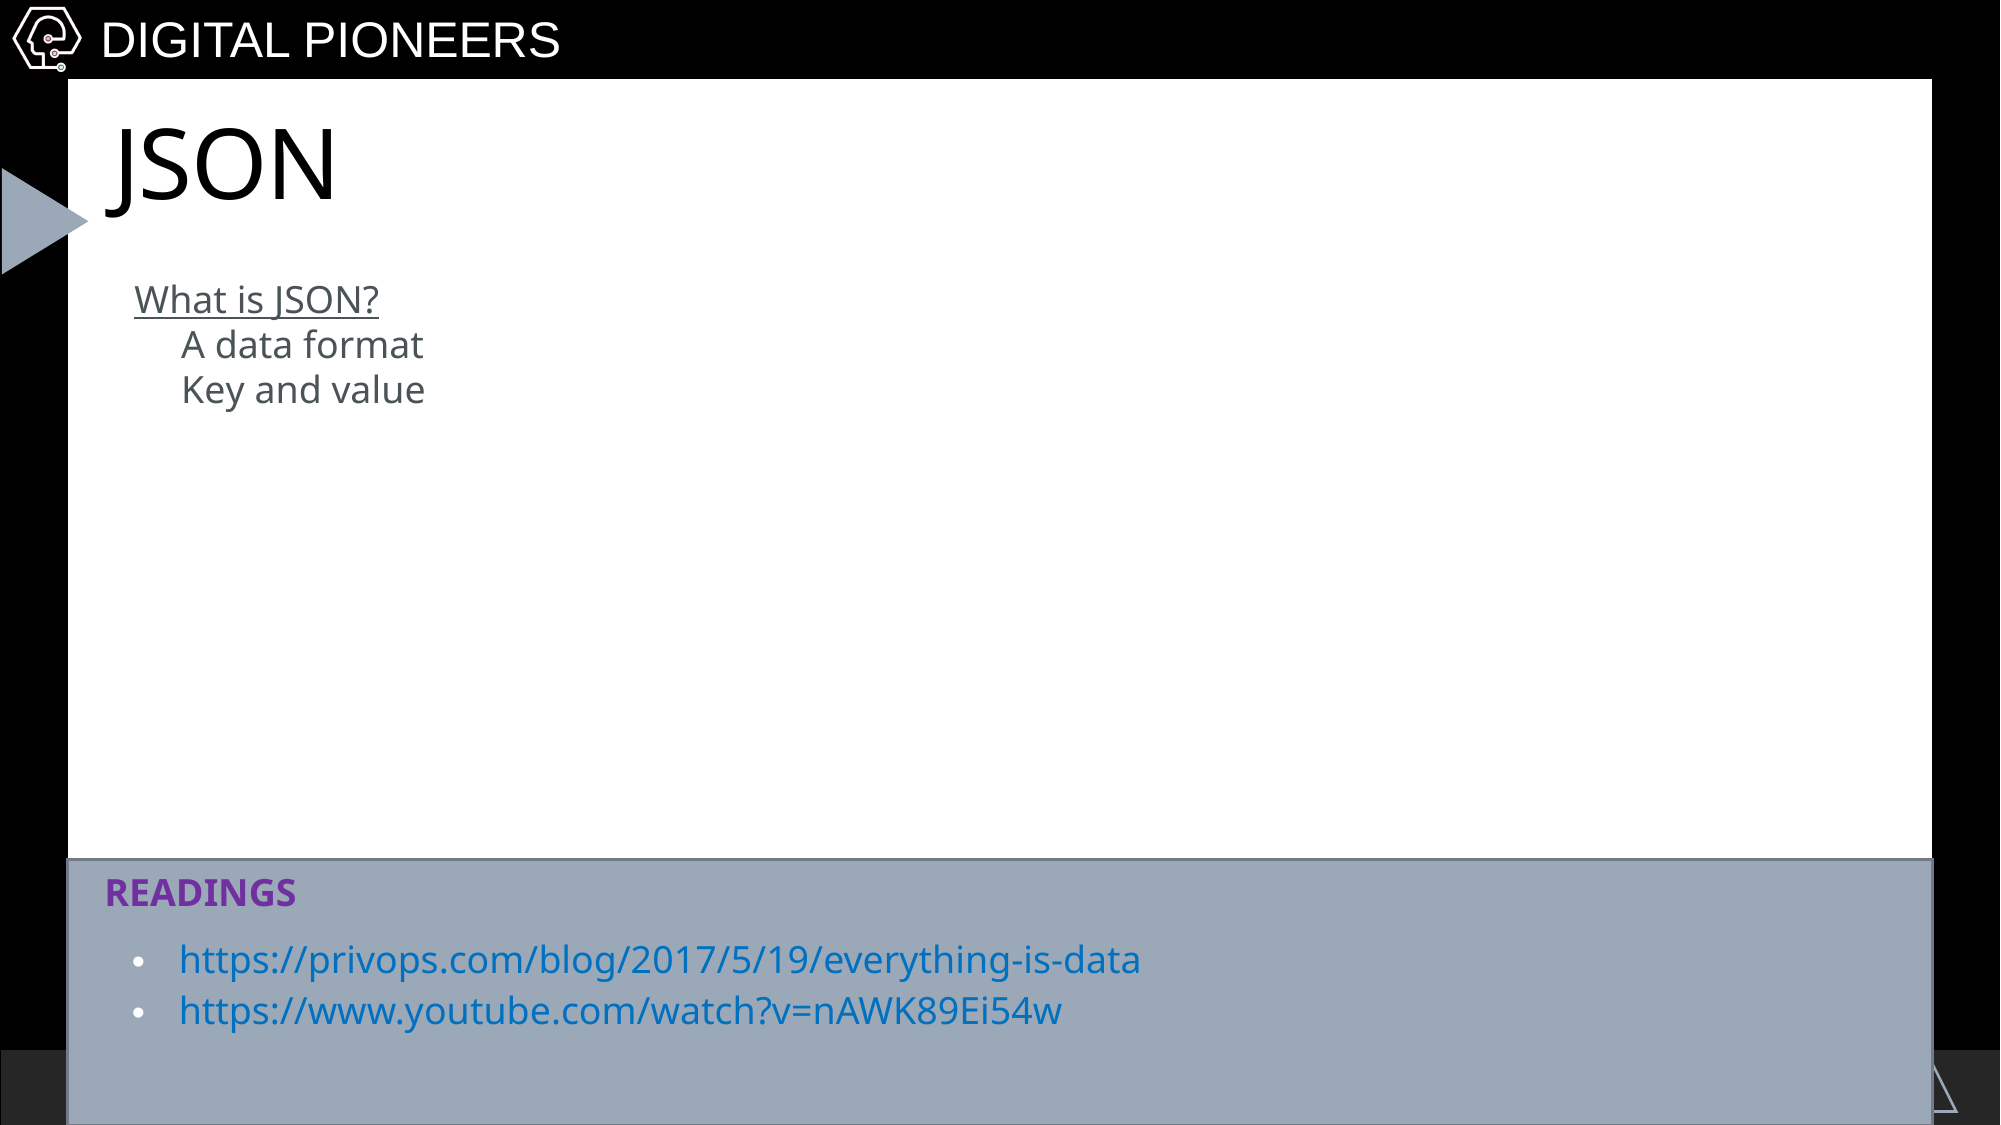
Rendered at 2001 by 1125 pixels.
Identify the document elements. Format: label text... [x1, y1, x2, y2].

text_box READINGS [89, 861, 326, 922]
text_box [68, 860, 1933, 1125]
picture [7, 5, 85, 73]
text_box DIGITAL PIONEERS [85, 0, 596, 76]
text_box What is JSON? A data format Key and value [119, 268, 1842, 466]
title JSON [98, 93, 1813, 243]
text_box https://privops.com/blog/2017/5/19/everything-is-data https://www.youtube.com/watch?v=nAWK89Ei54w [116, 928, 1264, 1125]
